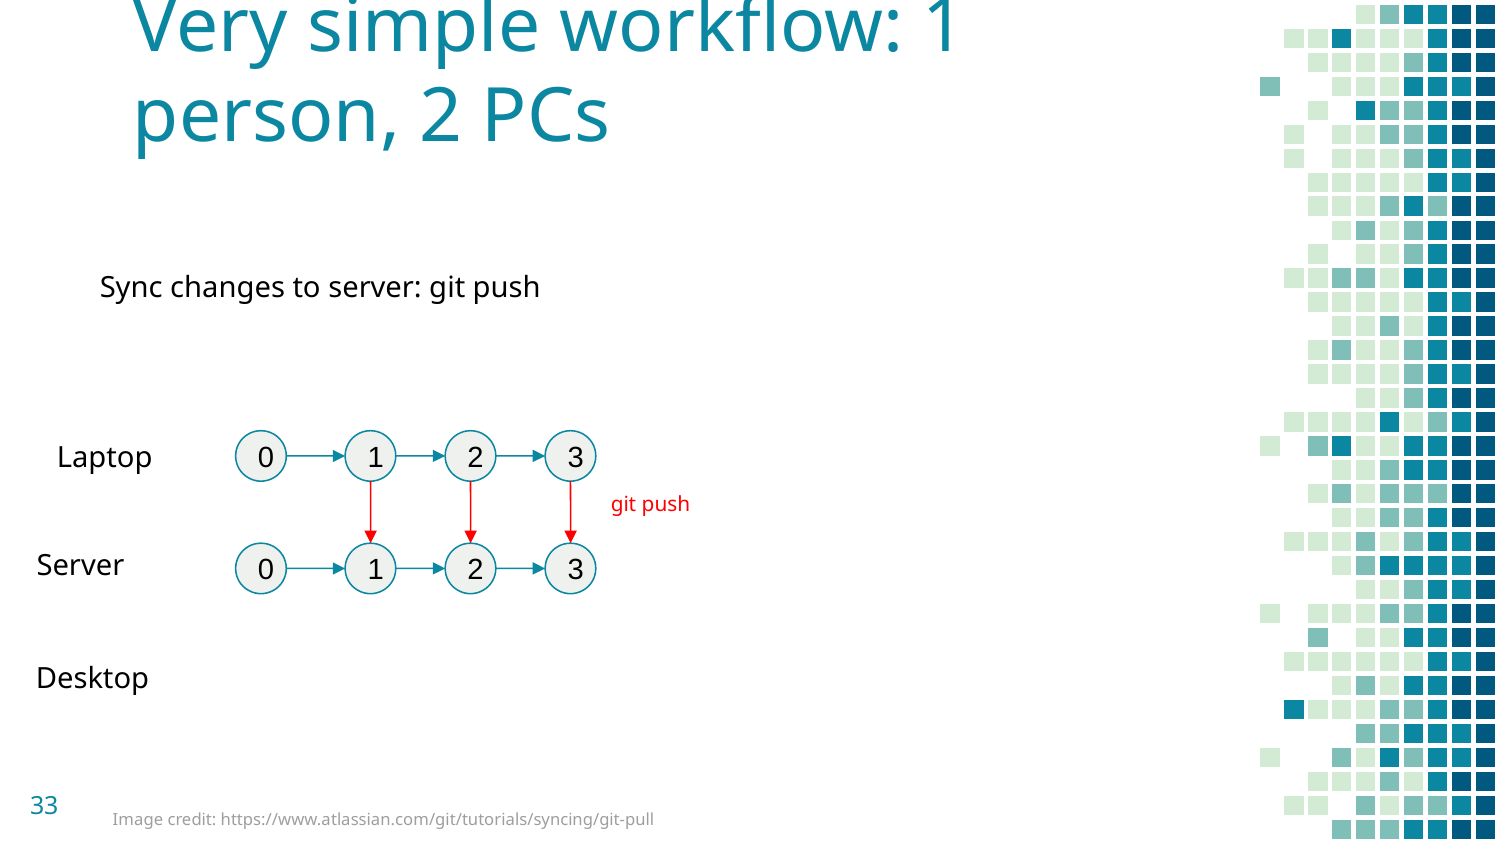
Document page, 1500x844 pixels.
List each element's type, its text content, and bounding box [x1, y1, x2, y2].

text_box Desktop [20, 643, 205, 709]
text_box 1 [345, 430, 396, 482]
text_box Image credit: https://www.atlassian.com/git/tutorials/syncing/git-pull [97, 793, 793, 844]
text_box 2 [445, 543, 496, 594]
text_box 1 [345, 543, 396, 594]
text_box 3 [545, 543, 596, 594]
text_box Server [21, 531, 206, 597]
slide_number <number> [15, 774, 105, 839]
text_box 3 [545, 430, 596, 482]
text_box Laptop [41, 423, 226, 489]
text_box 0 [235, 430, 287, 482]
title Very simple workflow: 1 person, 2 PCs [117, 121, 1227, 262]
text_box 0 [235, 543, 287, 594]
text_box 2 [445, 430, 496, 482]
text_box Sync changes to server: git push [84, 253, 993, 319]
text_box git push [595, 475, 971, 531]
